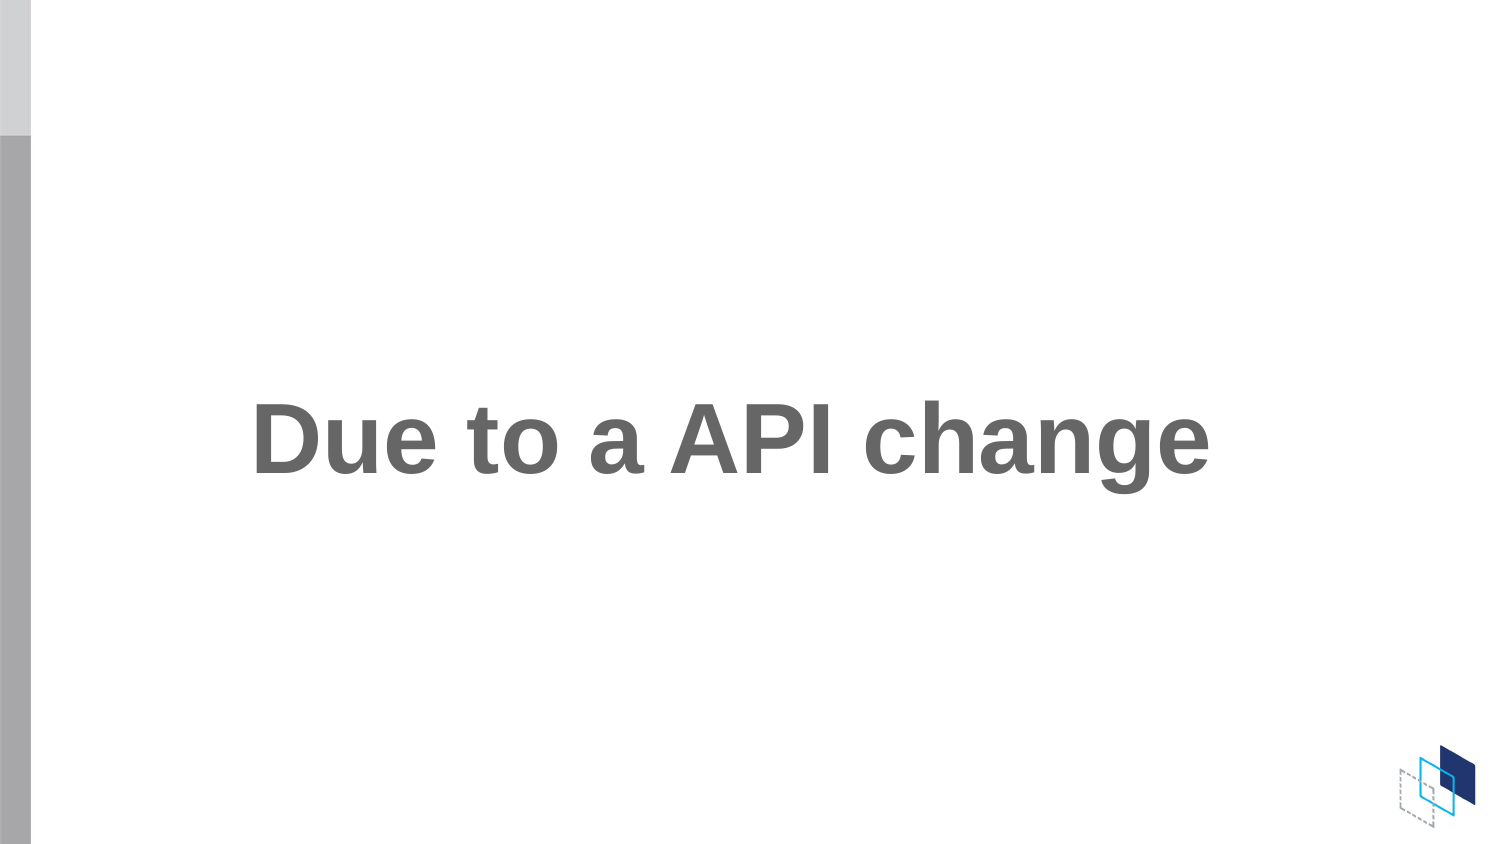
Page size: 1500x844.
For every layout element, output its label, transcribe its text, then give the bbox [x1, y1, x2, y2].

picture [0, 0, 37, 844]
list Due to a API change [75, 127, 1389, 739]
picture [1388, 738, 1486, 836]
